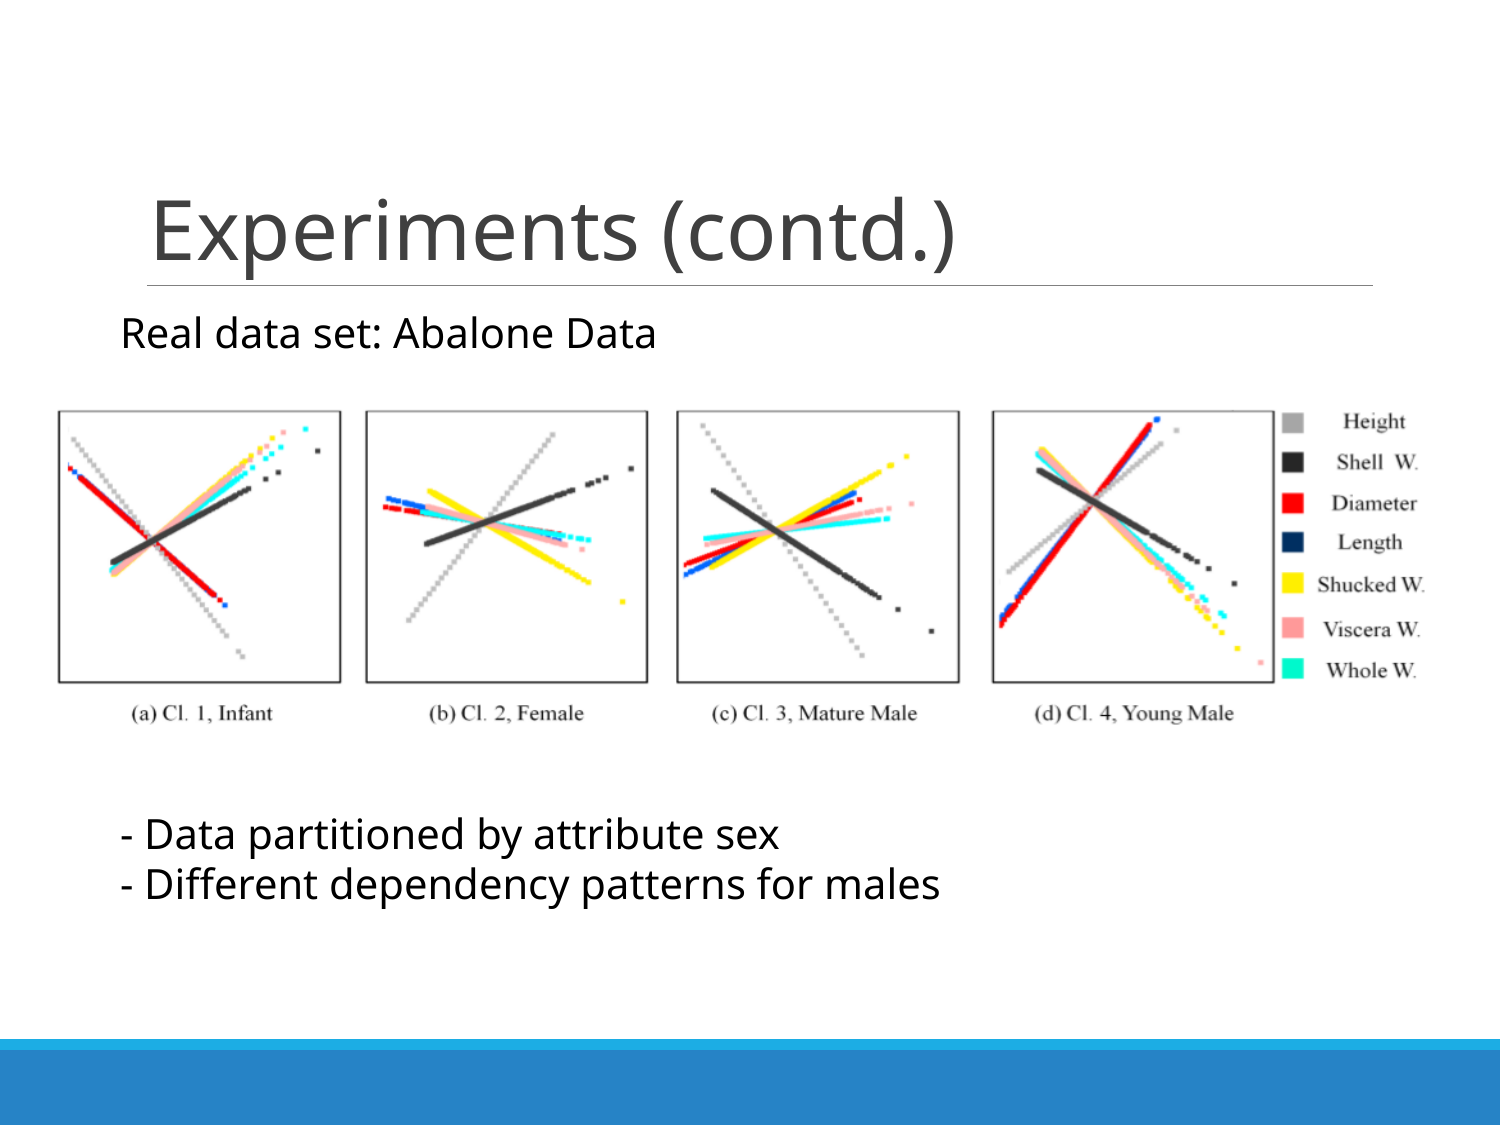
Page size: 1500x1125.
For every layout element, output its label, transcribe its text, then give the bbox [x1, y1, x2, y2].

picture [45, 404, 1440, 738]
text_box Experiments (contd.) [134, 47, 1373, 285]
text_box Real data set: Abalone Data - Data partitioned by attribute sex - Different dependency patterns for males [120, 738, 1081, 963]
text_box Real data set: Abalone Data - Data partitioned by attribute sex - Different dependency patterns for males [120, 299, 1081, 404]
